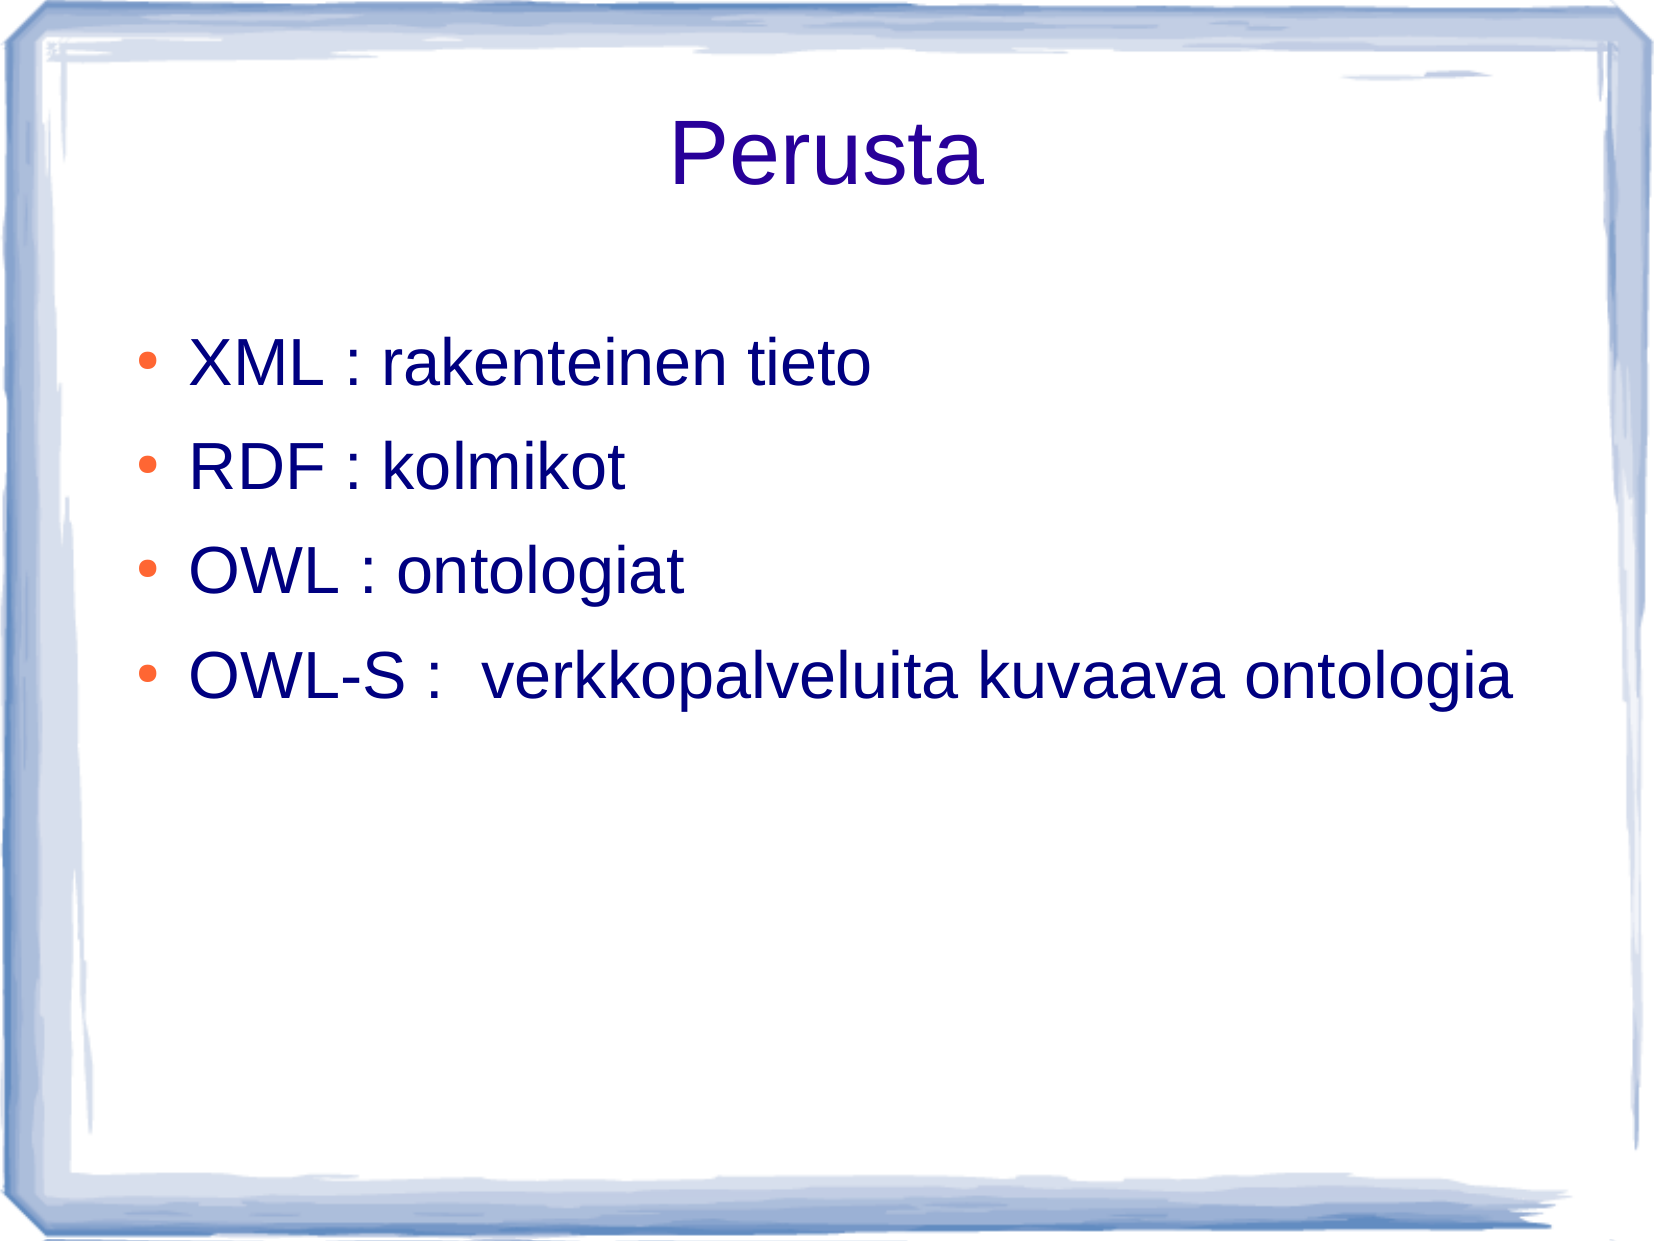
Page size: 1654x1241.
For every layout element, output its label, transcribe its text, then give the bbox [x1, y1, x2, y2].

title Perusta [82, 49, 1571, 257]
list XML : rakenteinen tieto RDF : kolmikot OWL : ontologiat OWL-S : verkkopalveluita kuvaava ontologia [118, 324, 1571, 1045]
picture [0, 0, 1654, 1241]
